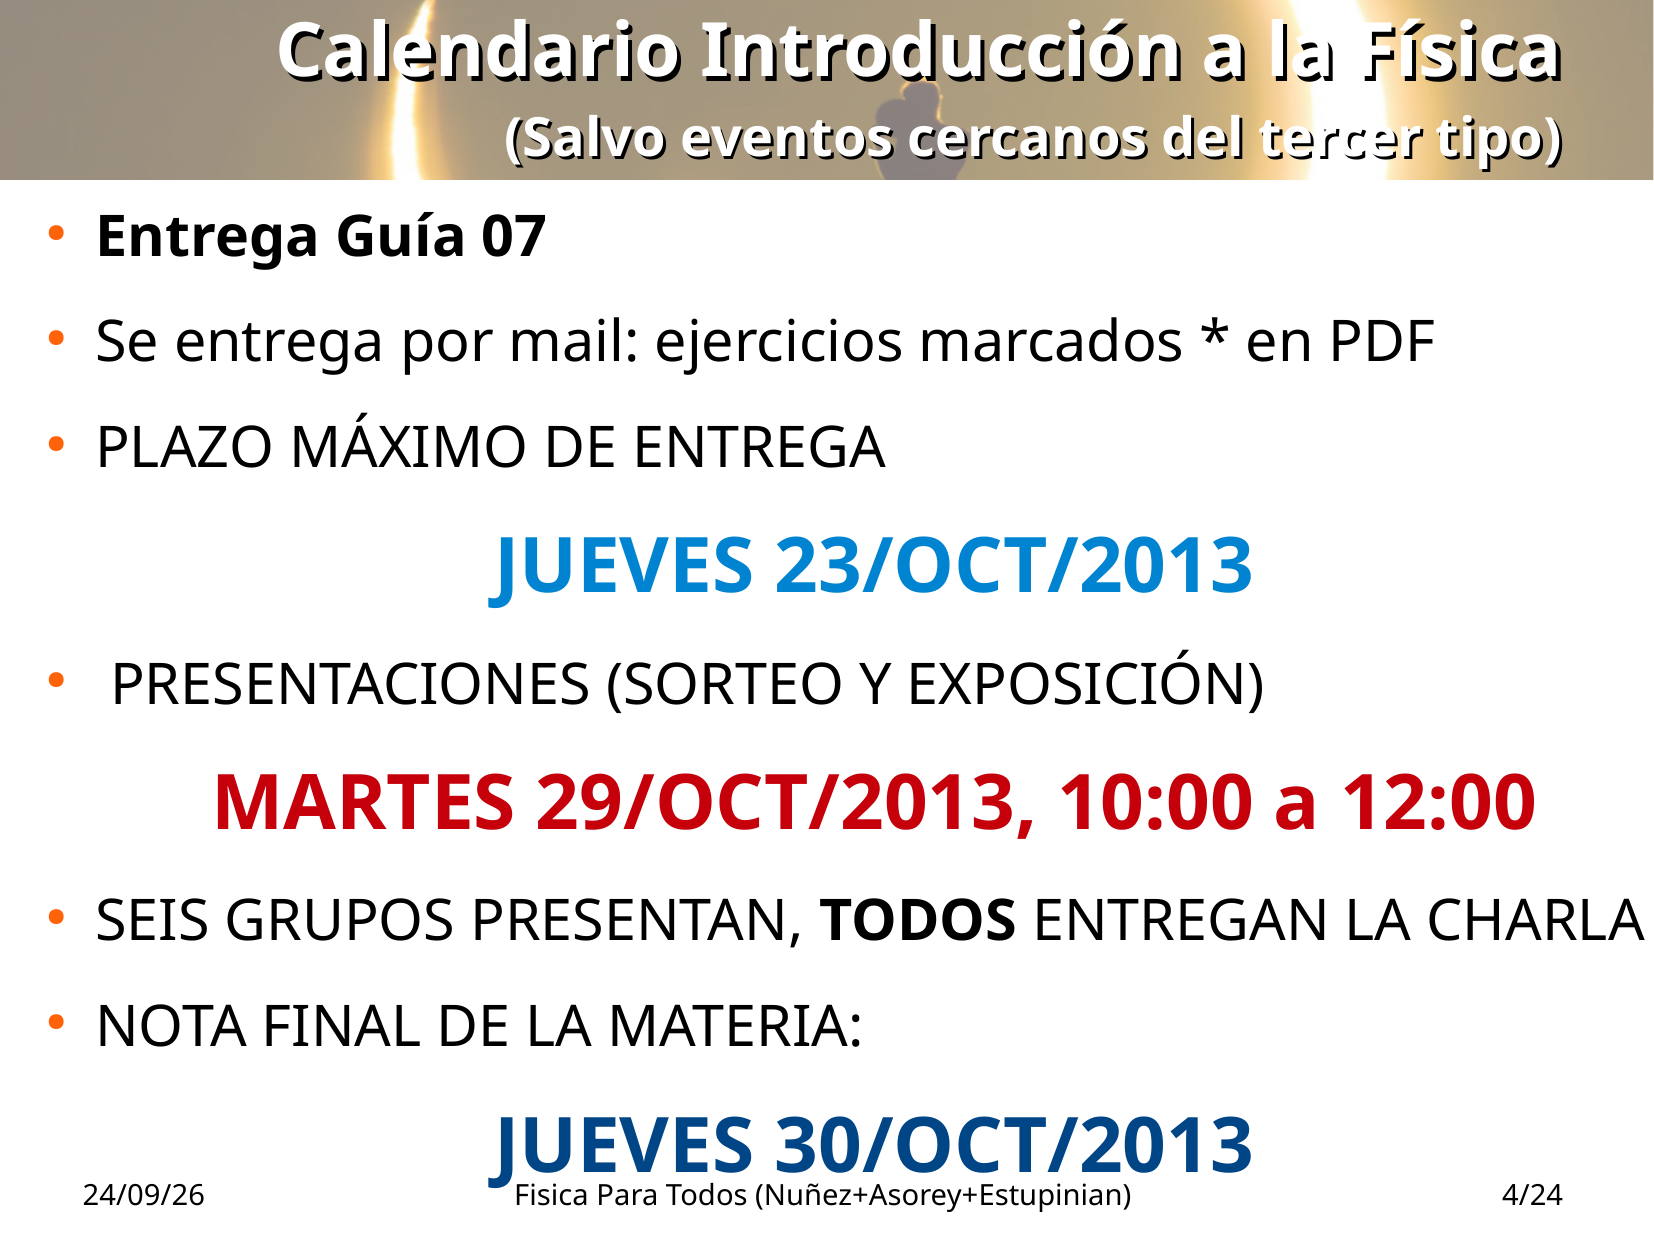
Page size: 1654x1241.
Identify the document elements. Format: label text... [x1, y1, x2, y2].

list Entrega Guía 07 Se entrega por mail: ejercicios marcados * en PDF PLAZO MÁXIMO DE ENTREGA JUEVES 23/OCT/2013 PRESENTACIONES (SORTEO Y EXPOSICIÓN) MARTES 29/OCT/2013, 10:00 a 12:00 SEIS GRUPOS PRESENTAN, TODOS ENTREGAN LA CHARLA NOTA FINAL DE LA MATERIA: JUEVES 30/OCT/2013 [30, 195, 1654, 1216]
picture [0, 0, 1654, 180]
title Calendario Introducción a la Física (Salvo eventos cercanos del tercer tipo) [75, 9, 1564, 160]
